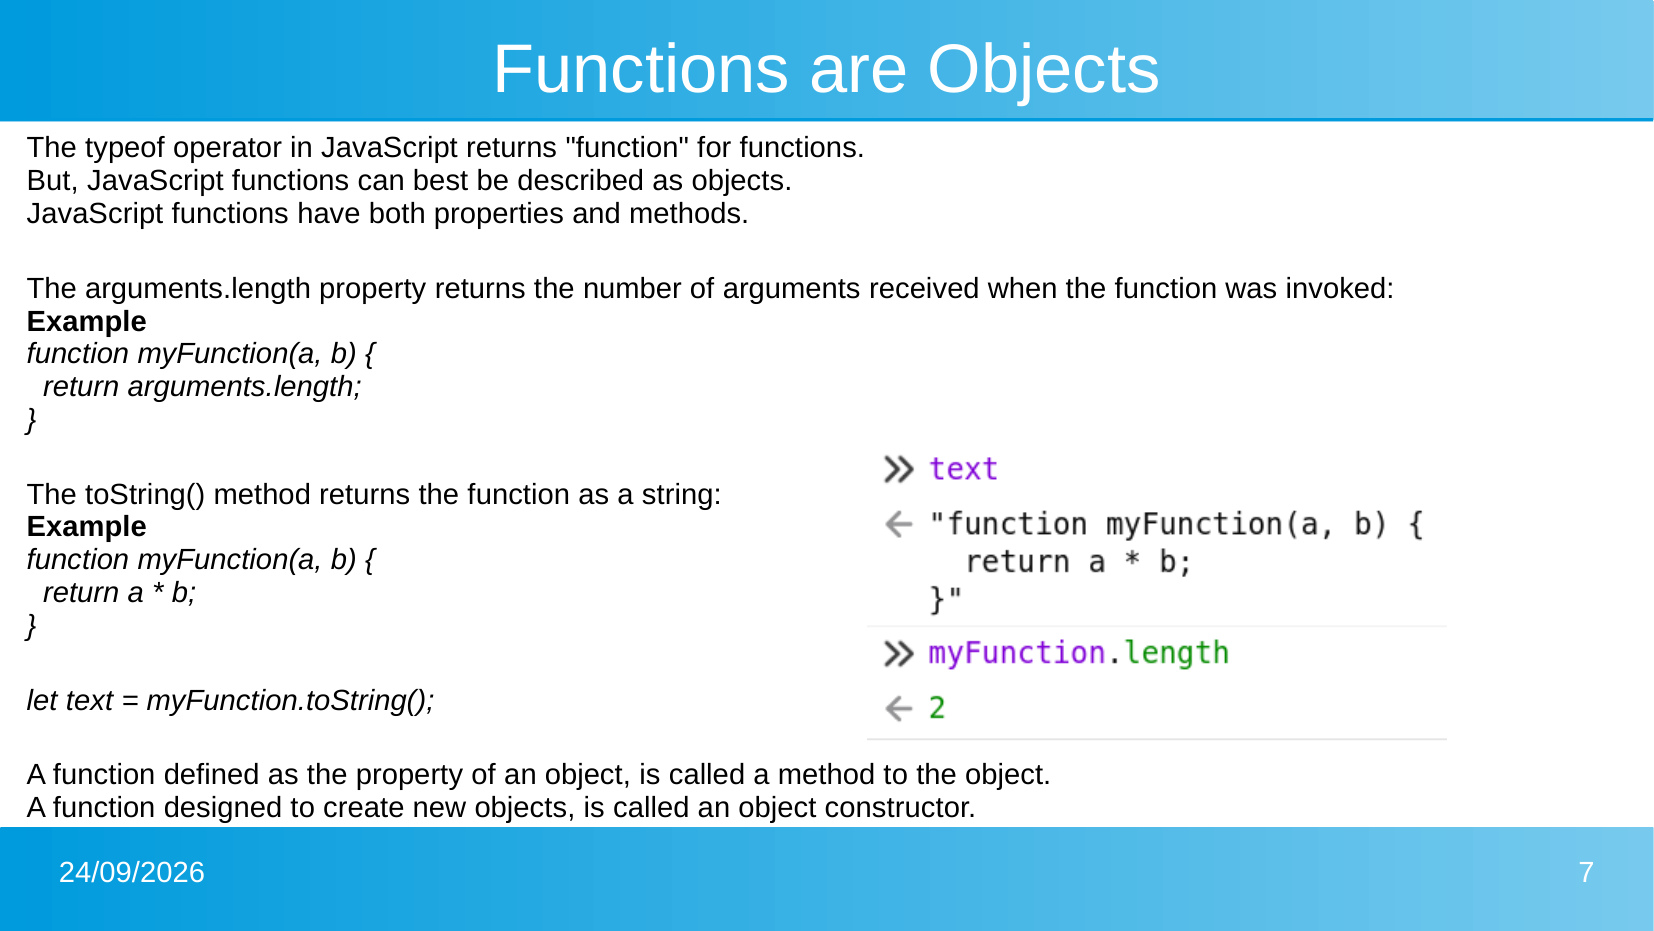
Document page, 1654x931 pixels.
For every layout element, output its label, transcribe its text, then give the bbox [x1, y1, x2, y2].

picture [867, 442, 1447, 745]
text_box The typeof operator in JavaScript returns "function" for functions. But, JavaScript functions can best be described as objects. JavaScript functions have both properties and methods. The arguments.length property returns the number of arguments received when the function was invoked: Example function myFunction(a, b) { return arguments.length; } The toString() method returns the function as a string: Example function myFunction(a, b) { return a * b; } let text = myFunction.toString(); A function defined as the property of an object, is called a method to the object. A function designed to create new objects, is called an object constructor. [11, 124, 1577, 874]
title Functions are Objects [59, 29, 1595, 108]
